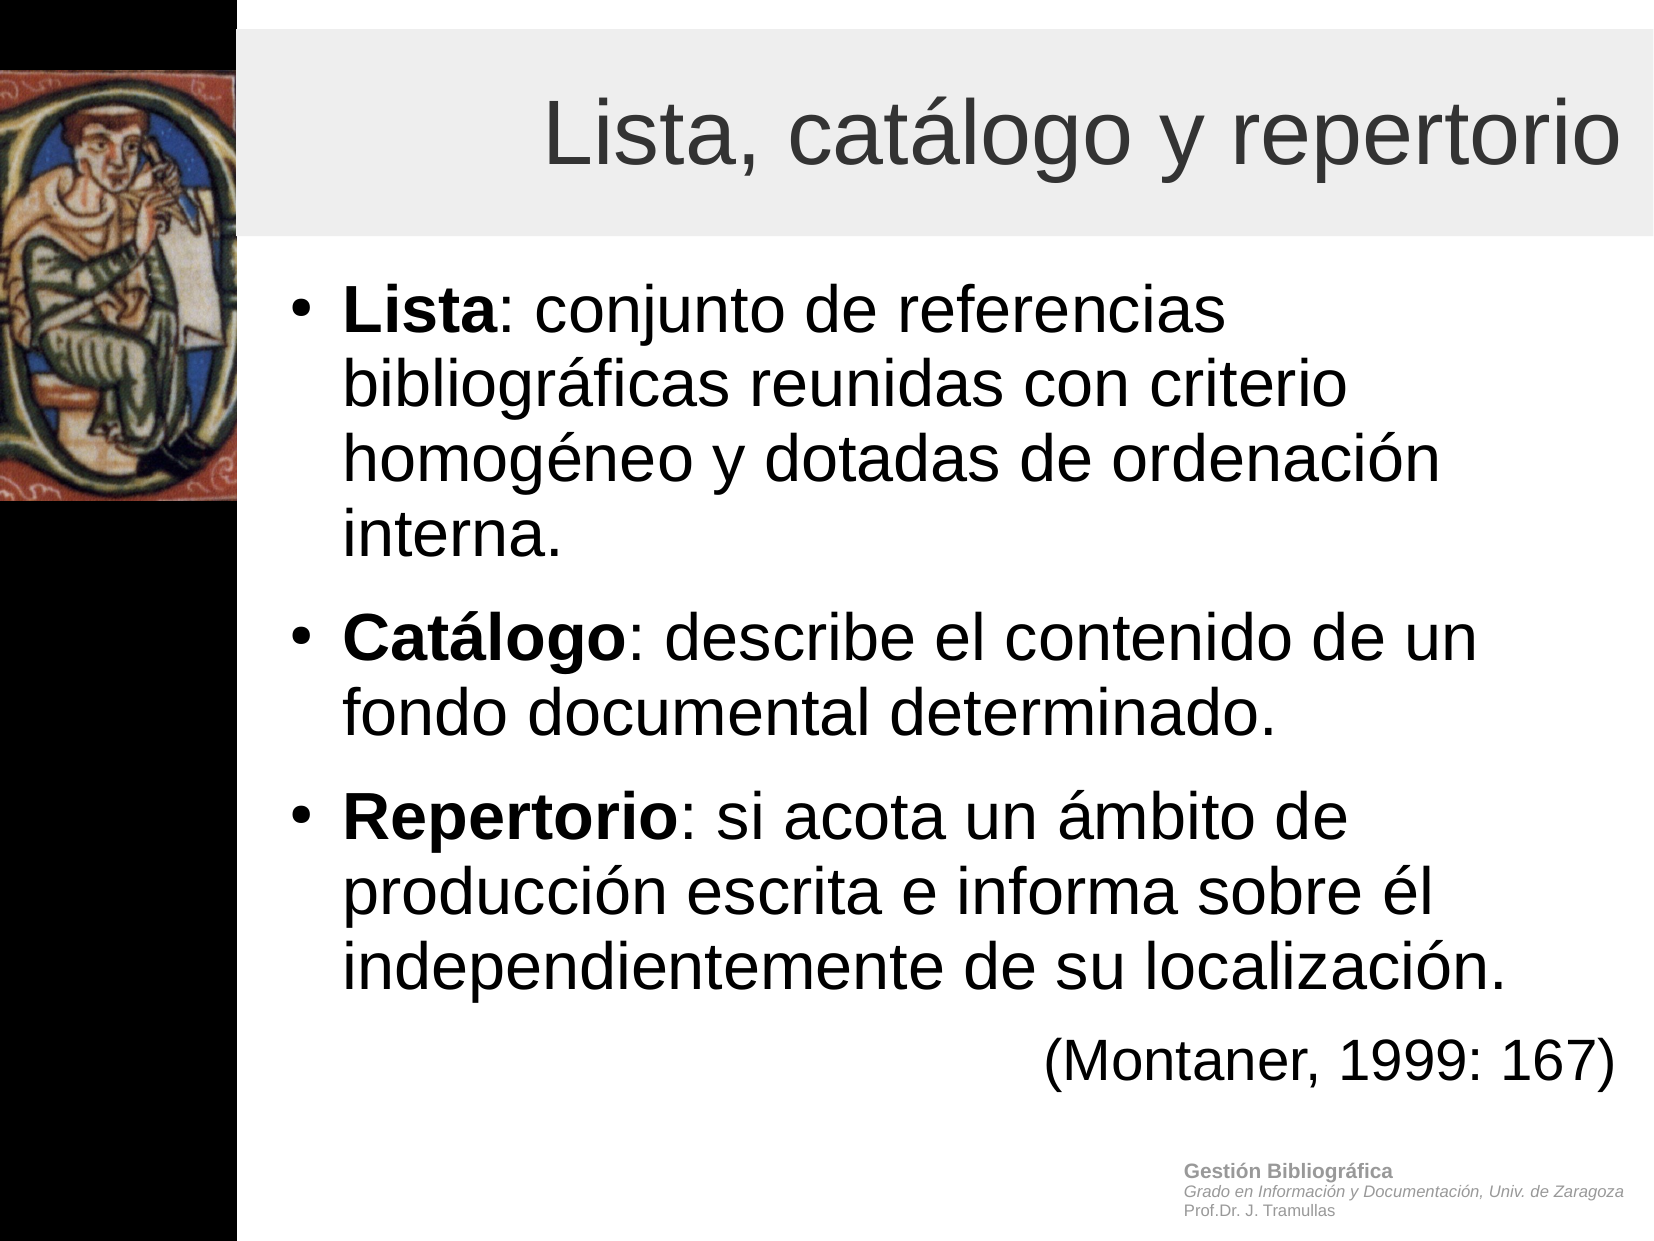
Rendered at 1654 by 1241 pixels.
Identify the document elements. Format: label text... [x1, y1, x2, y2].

title Lista, catálogo y repertorio [236, 29, 1654, 237]
list Lista: conjunto de referencias bibliográficas reunidas con criterio homogéneo y dotadas de ordenación interna. Catálogo: describe el contenido de un fondo documental determinado. Repertorio: si acota un ámbito de producción escrita e informa sobre él independientemente de su localización. (Montaner, 1999: 167) [271, 271, 1619, 1134]
picture [0, 70, 237, 501]
